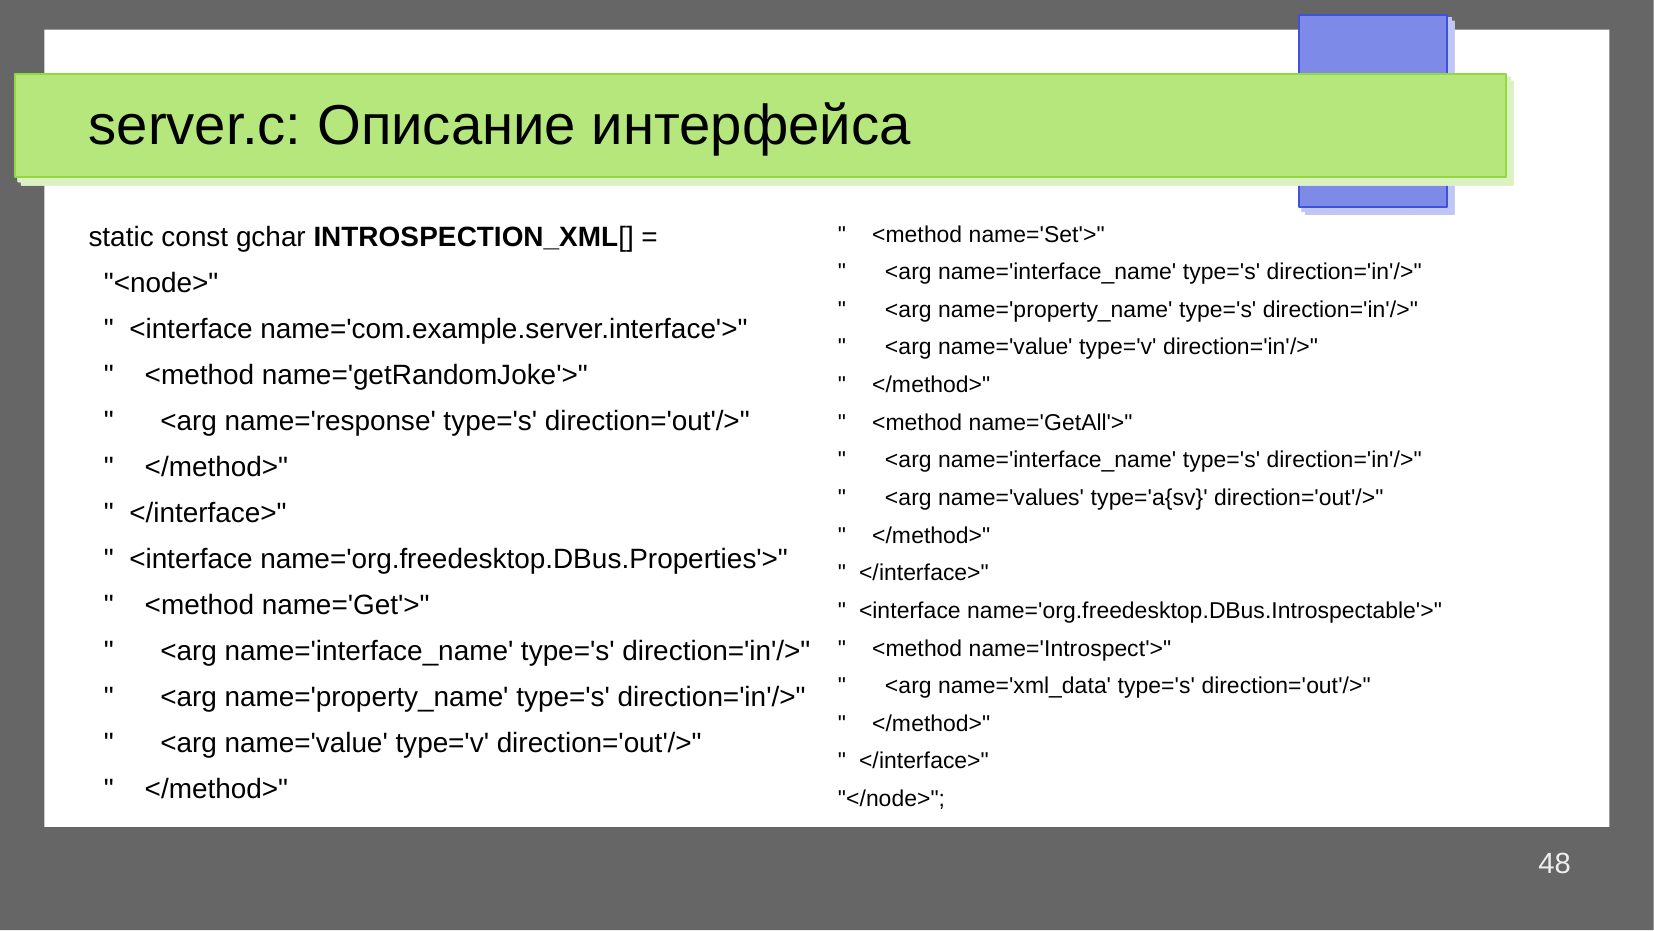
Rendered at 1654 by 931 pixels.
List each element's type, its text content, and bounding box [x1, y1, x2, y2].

title server.c: Описание интерфейса [88, 73, 1506, 178]
list static const gchar INTROSPECTION_XML[] = "<node>" " <interface name='com.example.server.interface'>" " <method name='getRandomJoke'>" " <arg name='response' type='s' direction='out'/>" " </method>" " </interface>" " <interface name='org.freedesktop.DBus.Properties'>" " <method name='Get'>" " <arg name='interface_name' type='s' direction='in'/>" " <arg name='property_name' type='s' direction='in'/>" " <arg name='value' type='v' direction='out'/>" " </method>" [88, 221, 825, 813]
list " <method name='Set'>" " <arg name='interface_name' type='s' direction='in'/>" " <arg name='property_name' type='s' direction='in'/>" " <arg name='value' type='v' direction='in'/>" " </method>" " <method name='GetAll'>" " <arg name='interface_name' type='s' direction='in'/>" " <arg name='values' type='a{sv}' direction='out'/>" " </method>" " </interface>" " <interface name='org.freedesktop.DBus.Introspectable'>" " <method name='Introspect'>" " <arg name='xml_data' type='s' direction='out'/>" " </method>" " </interface>" "</node>"; [825, 221, 1562, 813]
